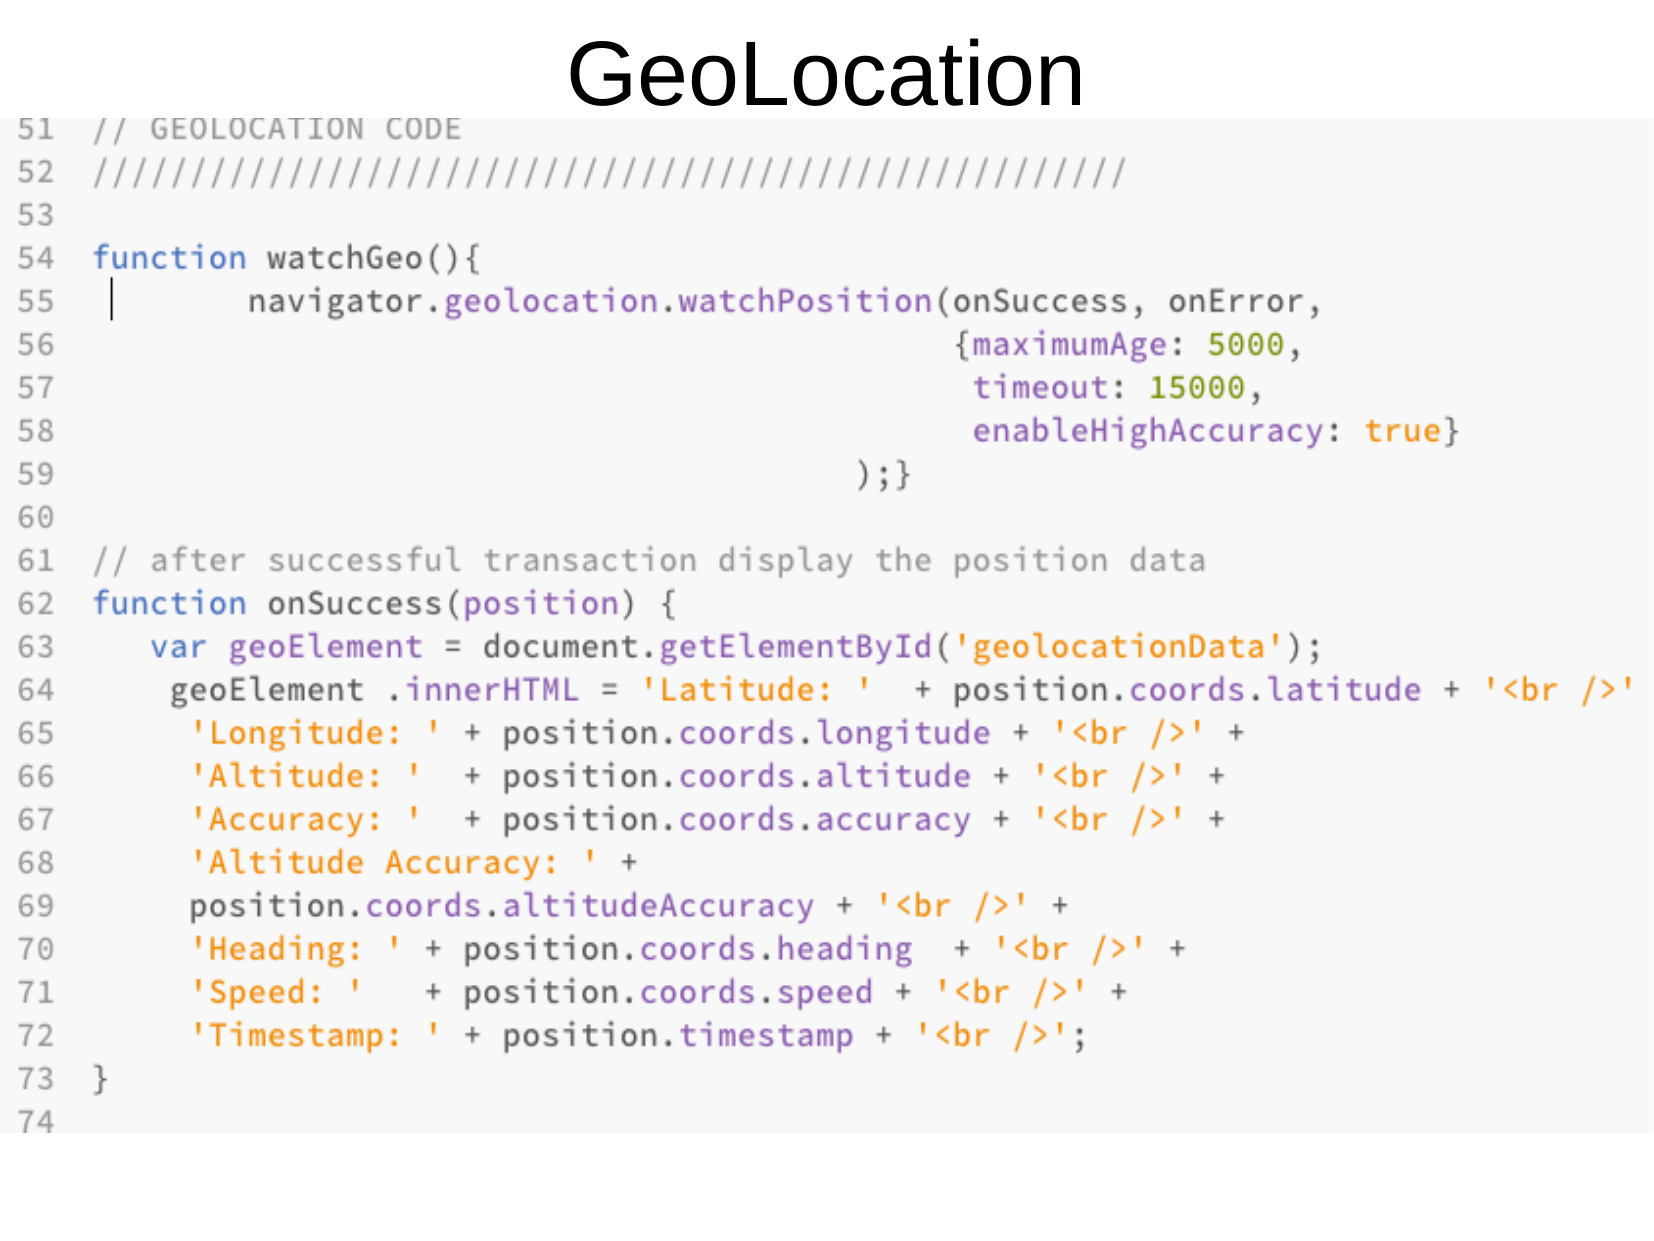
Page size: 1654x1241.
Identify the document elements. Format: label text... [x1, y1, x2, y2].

title GeoLocation [82, 0, 1571, 118]
picture [0, 118, 1654, 1133]
